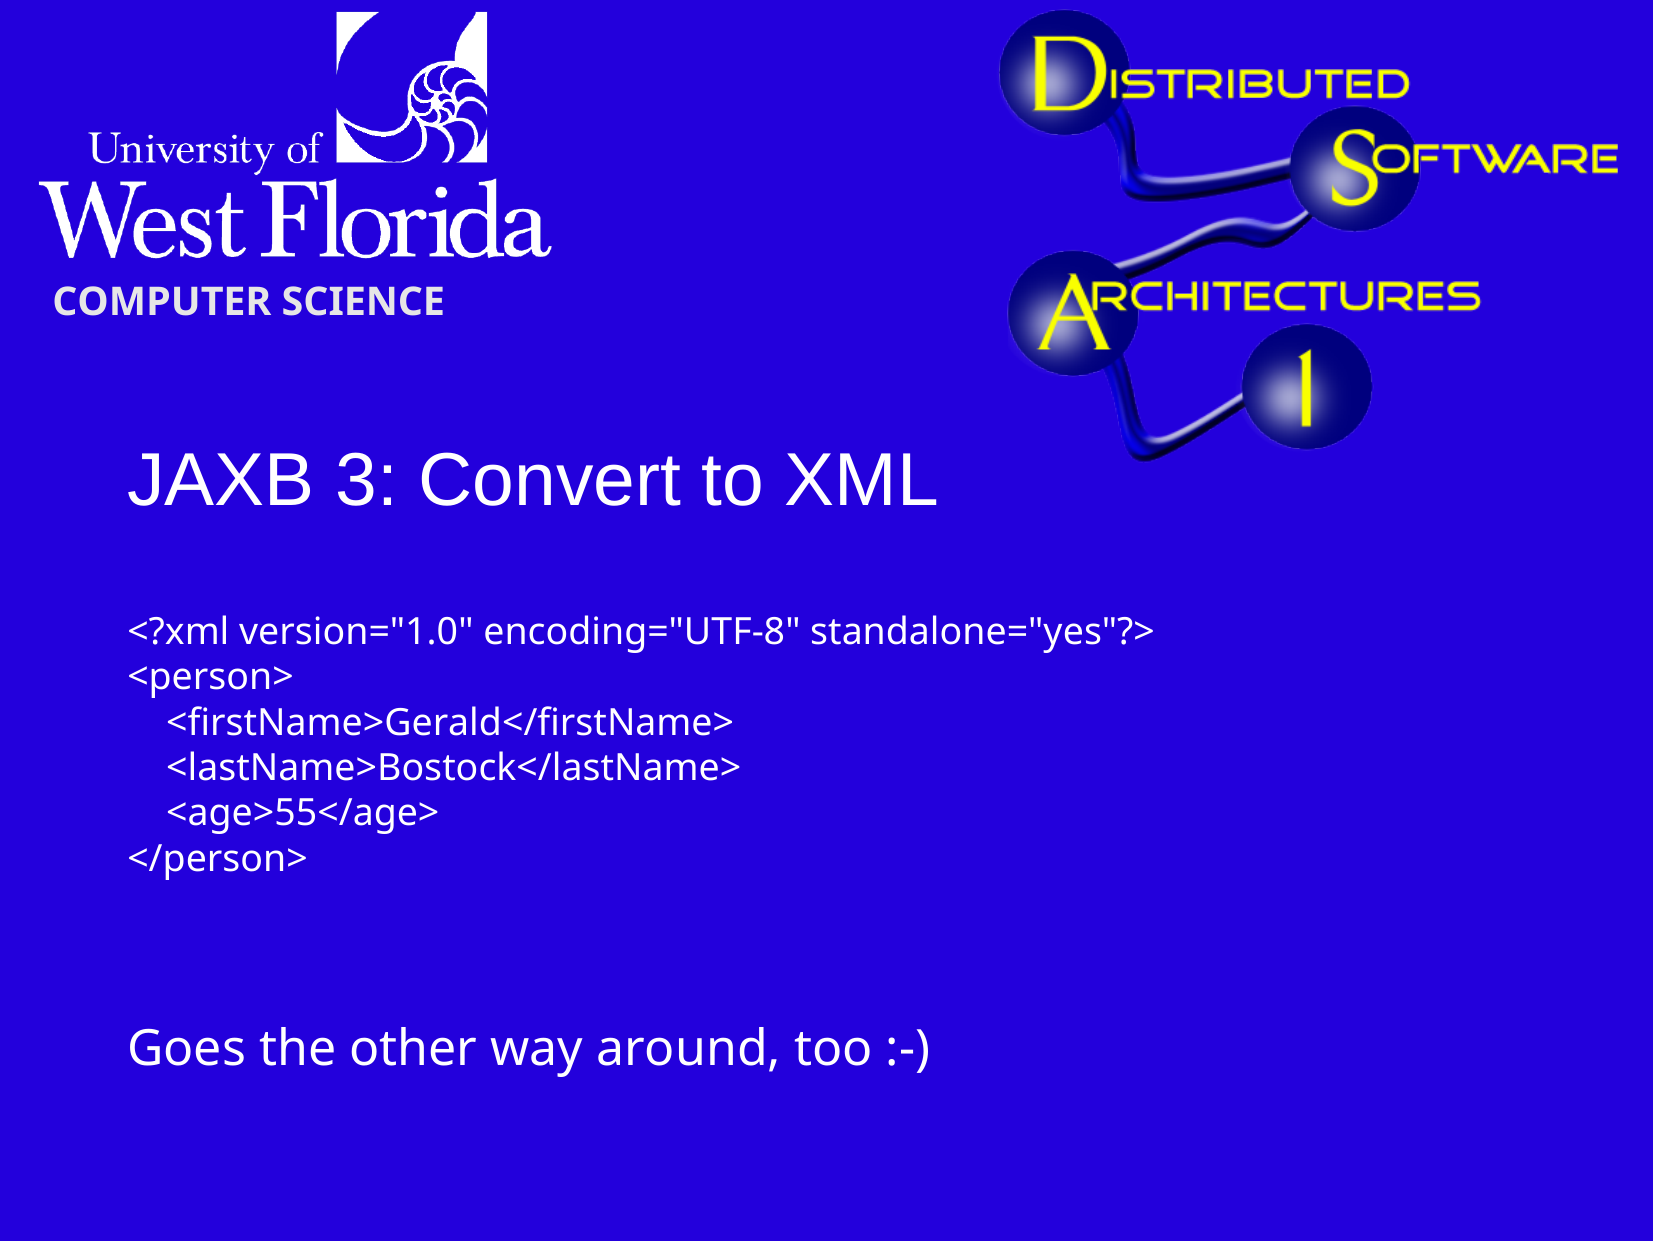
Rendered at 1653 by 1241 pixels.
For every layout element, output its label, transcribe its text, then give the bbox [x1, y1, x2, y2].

text_box COMPUTER SCIENCE [37, 262, 563, 333]
text_box JAXB 3: Convert to XML <?xml version="1.0" encoding="UTF-8" standalone="yes"?> <person> <firstName>Gerald</firstName> <lastName>Bostock</lastName> <age>55</age> </person> Goes the other way around, too :-) [112, 426, 1388, 1077]
picture [37, 0, 559, 262]
picture [910, 0, 1653, 506]
